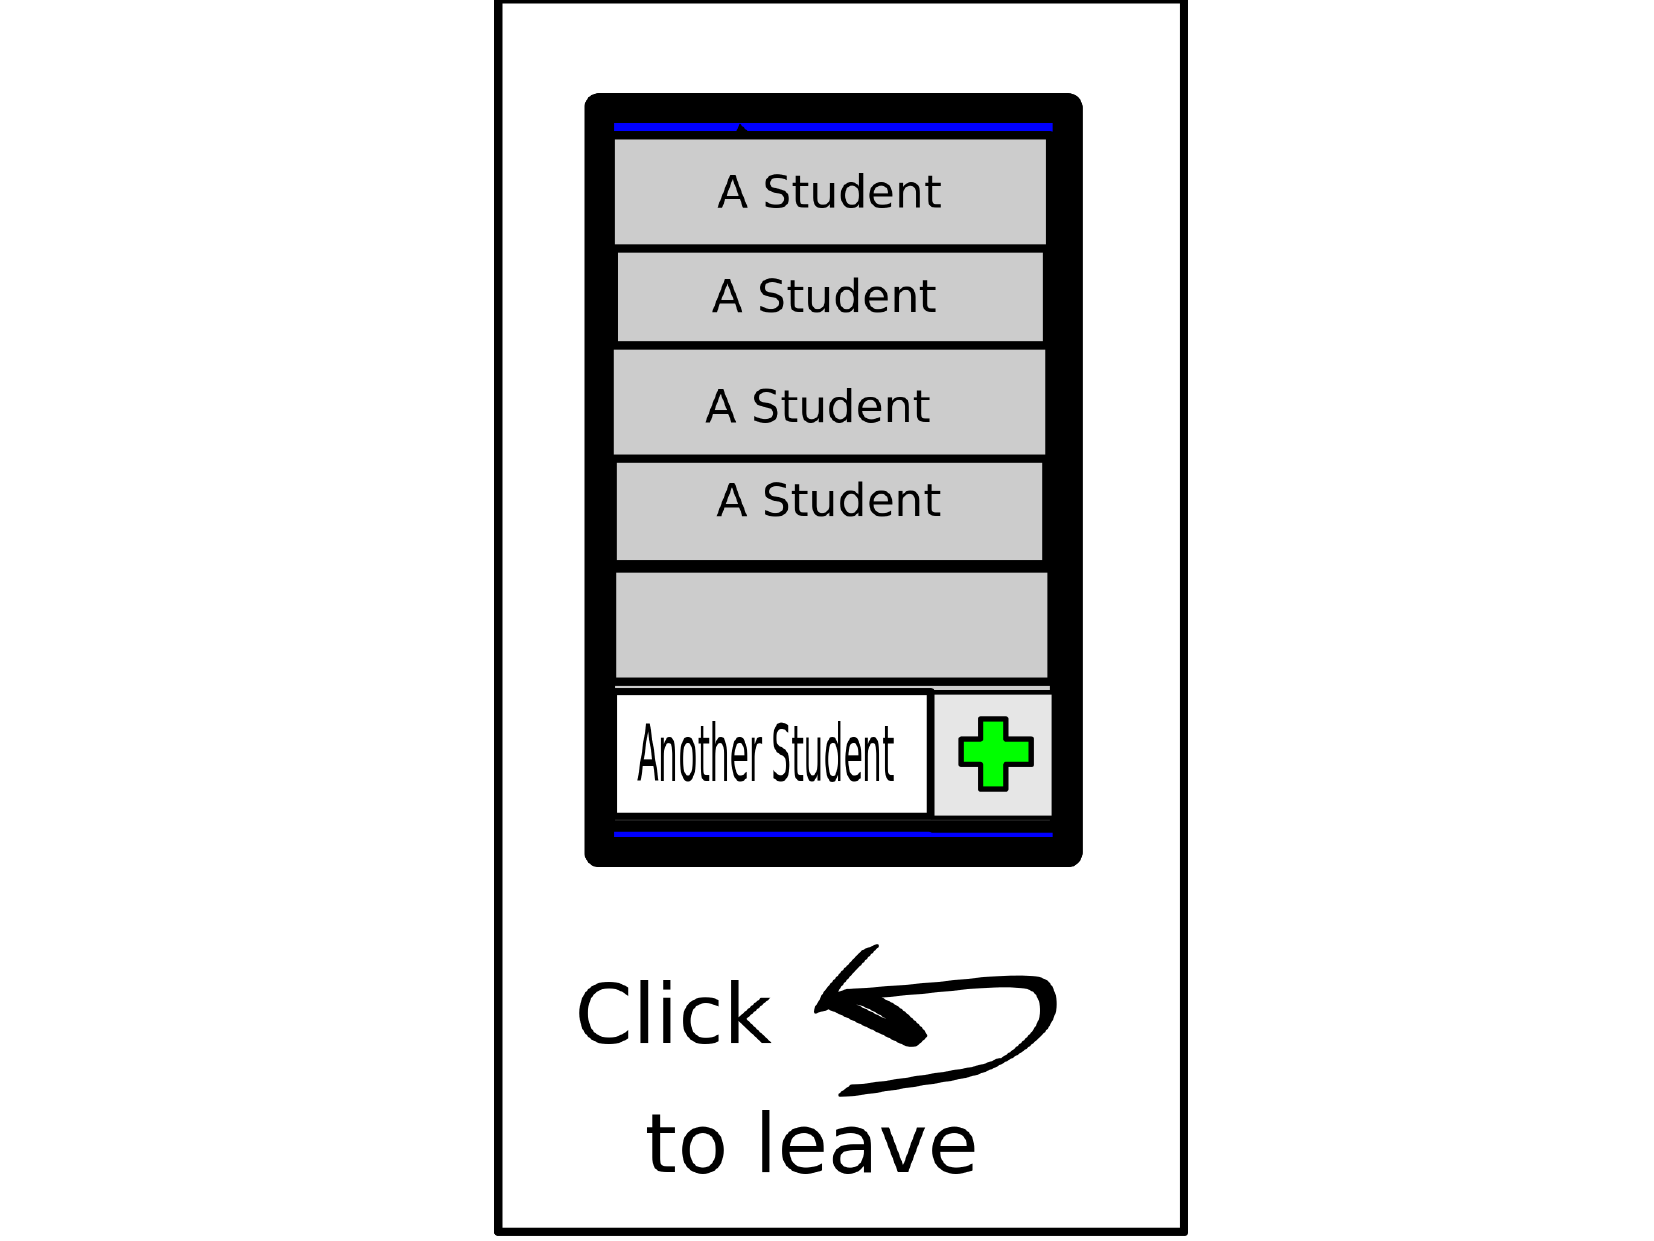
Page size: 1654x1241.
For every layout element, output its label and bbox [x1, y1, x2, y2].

picture [494, 0, 1188, 1236]
